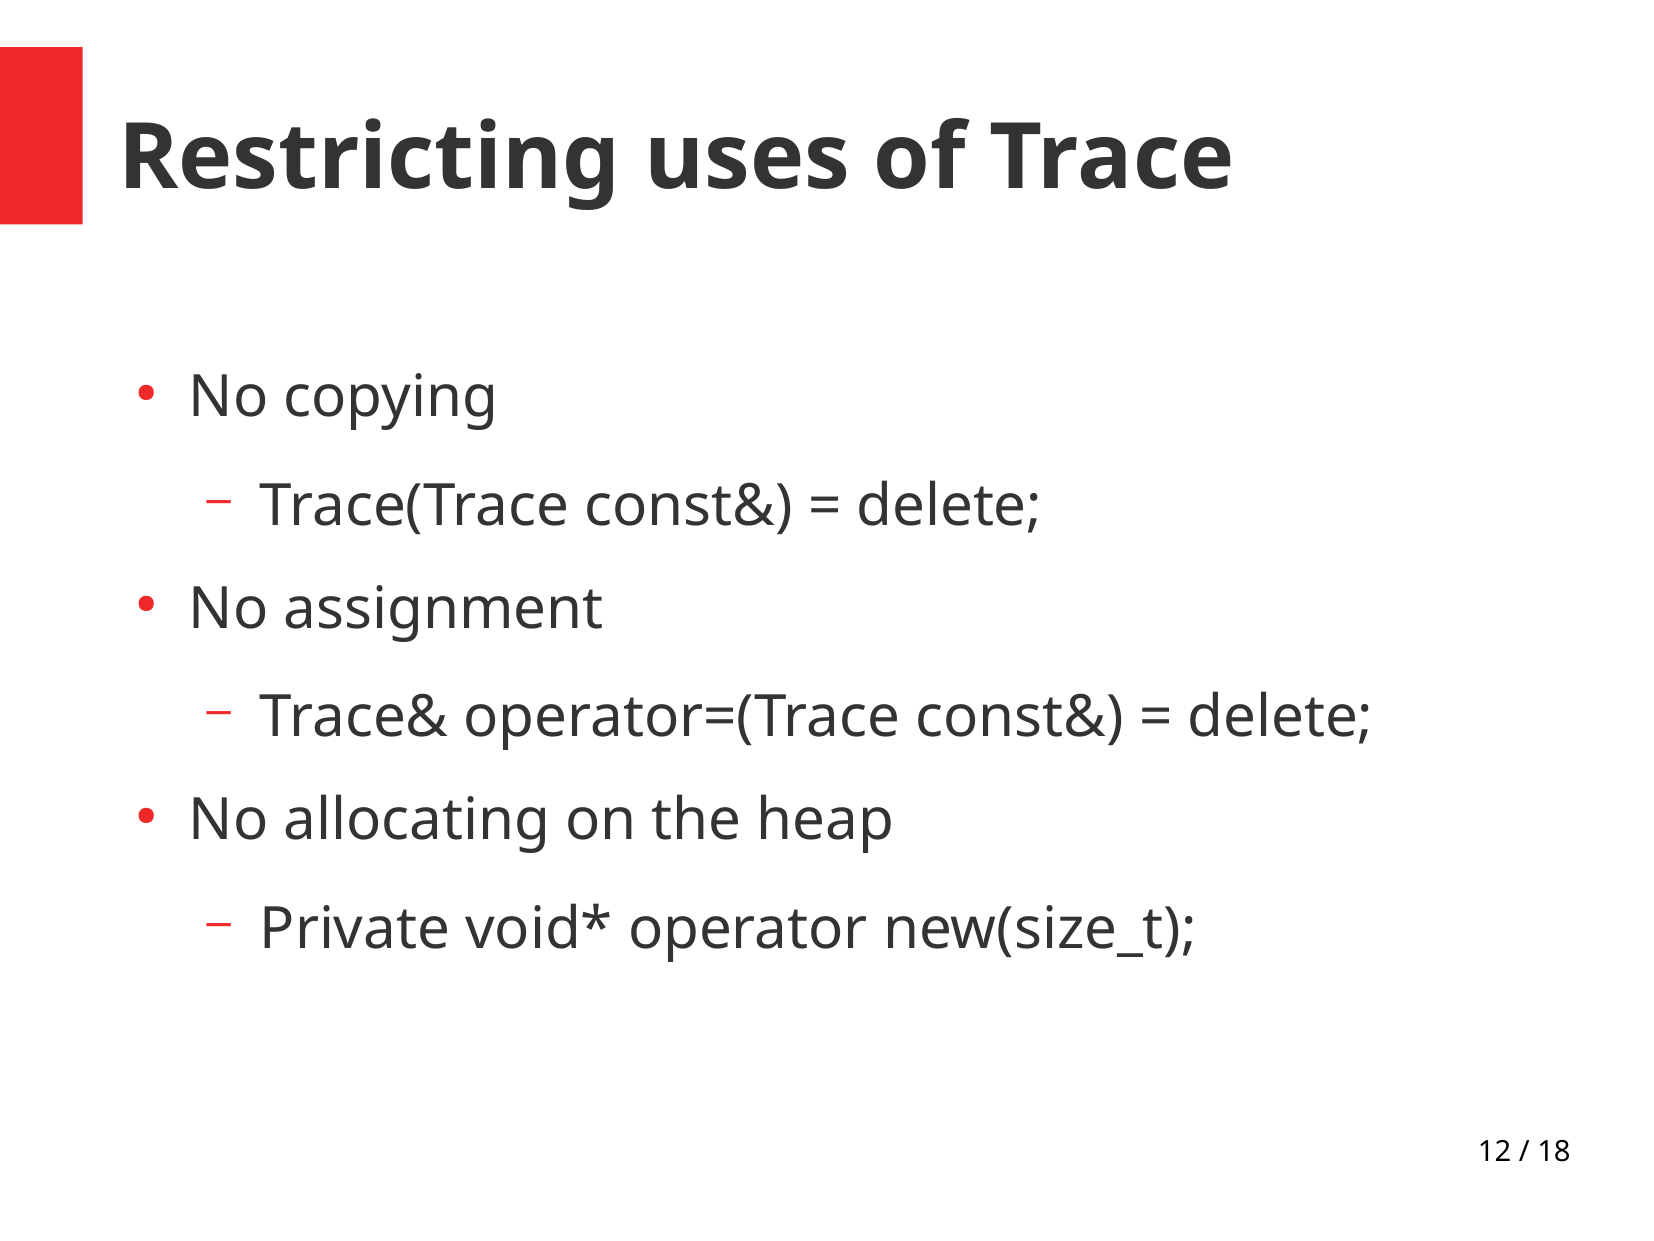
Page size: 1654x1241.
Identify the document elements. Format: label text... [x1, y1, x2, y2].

list No copying Trace(Trace const&) = delete; No assignment Trace& operator=(Trace const&) = delete; No allocating on the heap Private void* operator new(size_t); [118, 354, 1536, 1074]
title Restricting uses of Trace [118, 49, 1571, 257]
